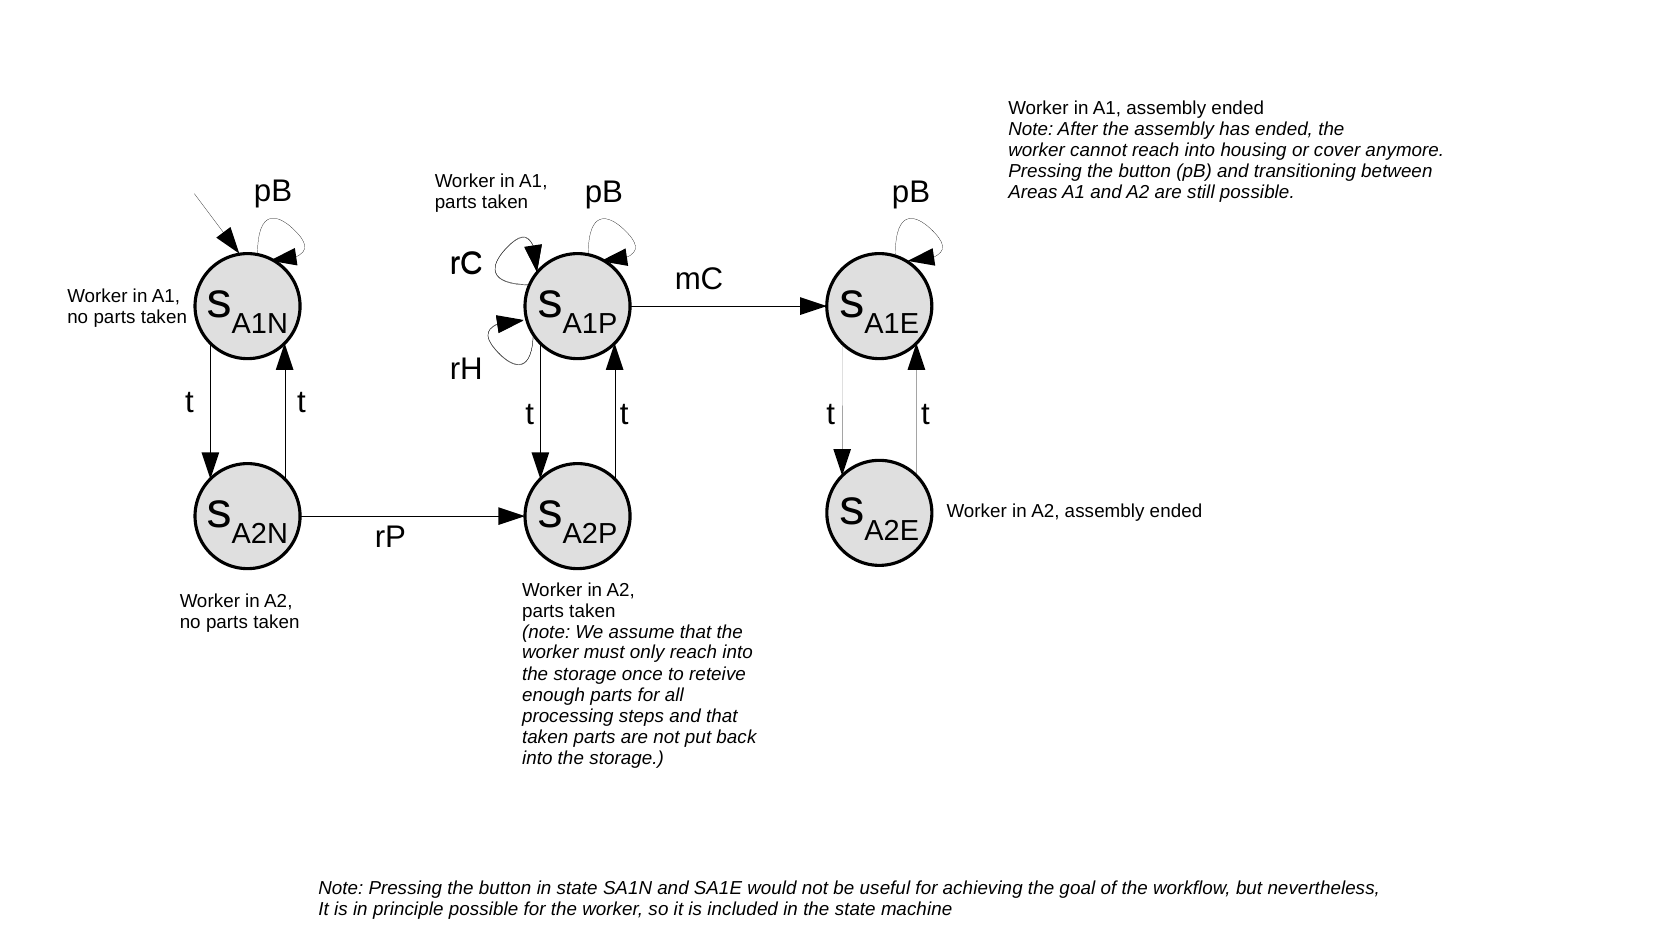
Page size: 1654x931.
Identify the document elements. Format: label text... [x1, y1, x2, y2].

text_box sA2E [826, 460, 931, 566]
text_box pB [239, 166, 308, 224]
text_box t [906, 388, 947, 446]
text_box sA1E [826, 253, 932, 359]
text_box sA1N [195, 253, 301, 359]
text_box sA1P [525, 253, 631, 359]
text_box Note: Pressing the button in state SA1N and SA1E would not be useful for achieving the goal of the workflow, but nevertheless, It is in principle possible for the worker, so it is included in the state machine [303, 870, 1395, 927]
text_box pB [877, 166, 946, 224]
text_box rC [435, 238, 503, 295]
text_box mC [660, 253, 739, 311]
text_box Worker in A2, assembly ended [931, 493, 1217, 551]
text_box Worker in A1, parts taken [420, 163, 570, 221]
text_box rP [360, 511, 428, 569]
text_box Worker in A2, parts taken (note: We assume that the worker must only reach into the storage once to reteive enough parts for all processing steps and that taken parts are not put back into the storage.) [507, 571, 781, 776]
text_box Worker in A1, no parts taken [52, 277, 202, 335]
text_box t [170, 376, 211, 434]
text_box sA2P [525, 463, 631, 569]
text_box Worker in A1, assembly ended Note: After the assembly has ended, the worker cannot reach into housing or cover anymore. Pressing the button (pB) and transitioning between Areas A1 and A2 are still possible. [993, 90, 1654, 301]
text_box rH [492, 343, 503, 355]
text_box Worker in A2, no parts taken [165, 583, 315, 641]
text_box pB [570, 166, 638, 224]
text_box t [510, 388, 551, 446]
text_box rH [435, 343, 503, 401]
text_box t [605, 388, 646, 446]
text_box t [811, 388, 852, 446]
text_box sA2N [195, 463, 301, 569]
text_box t [282, 376, 323, 434]
